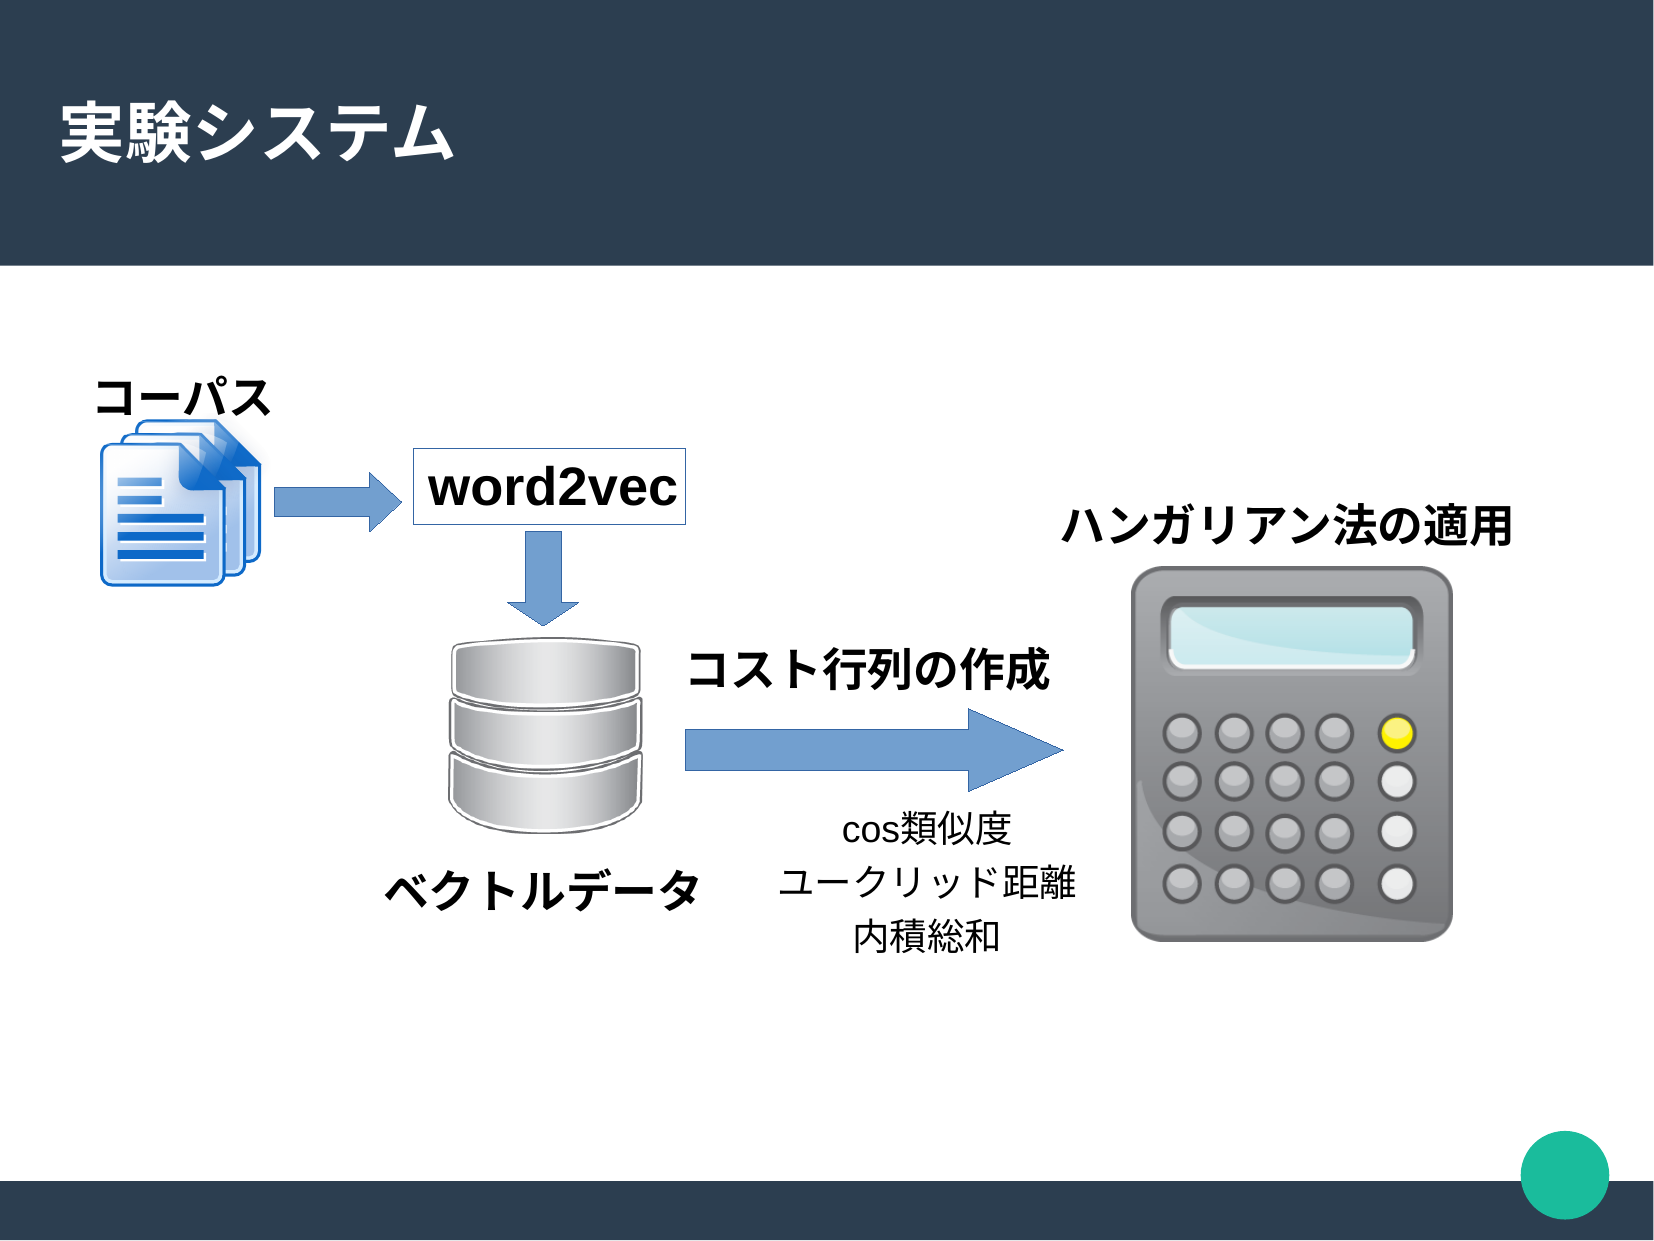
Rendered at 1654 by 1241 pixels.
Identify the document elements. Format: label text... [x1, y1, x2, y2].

text_box cos類似度 ユークリッド距離 内積総和 [755, 791, 1099, 949]
text_box コーパス [70, 354, 296, 438]
text_box word2vec [413, 448, 697, 525]
picture [448, 637, 643, 834]
text_box [685, 710, 1064, 791]
picture [1131, 566, 1453, 942]
title 実験システム [59, 49, 1595, 207]
text_box [274, 472, 402, 532]
picture [82, 427, 275, 594]
text_box ベクトルデータ [354, 848, 733, 933]
text_box コスト行列の作成 [649, 625, 1087, 710]
text_box ハンガリアン法の適用 [1015, 482, 1560, 566]
text_box [507, 531, 579, 626]
